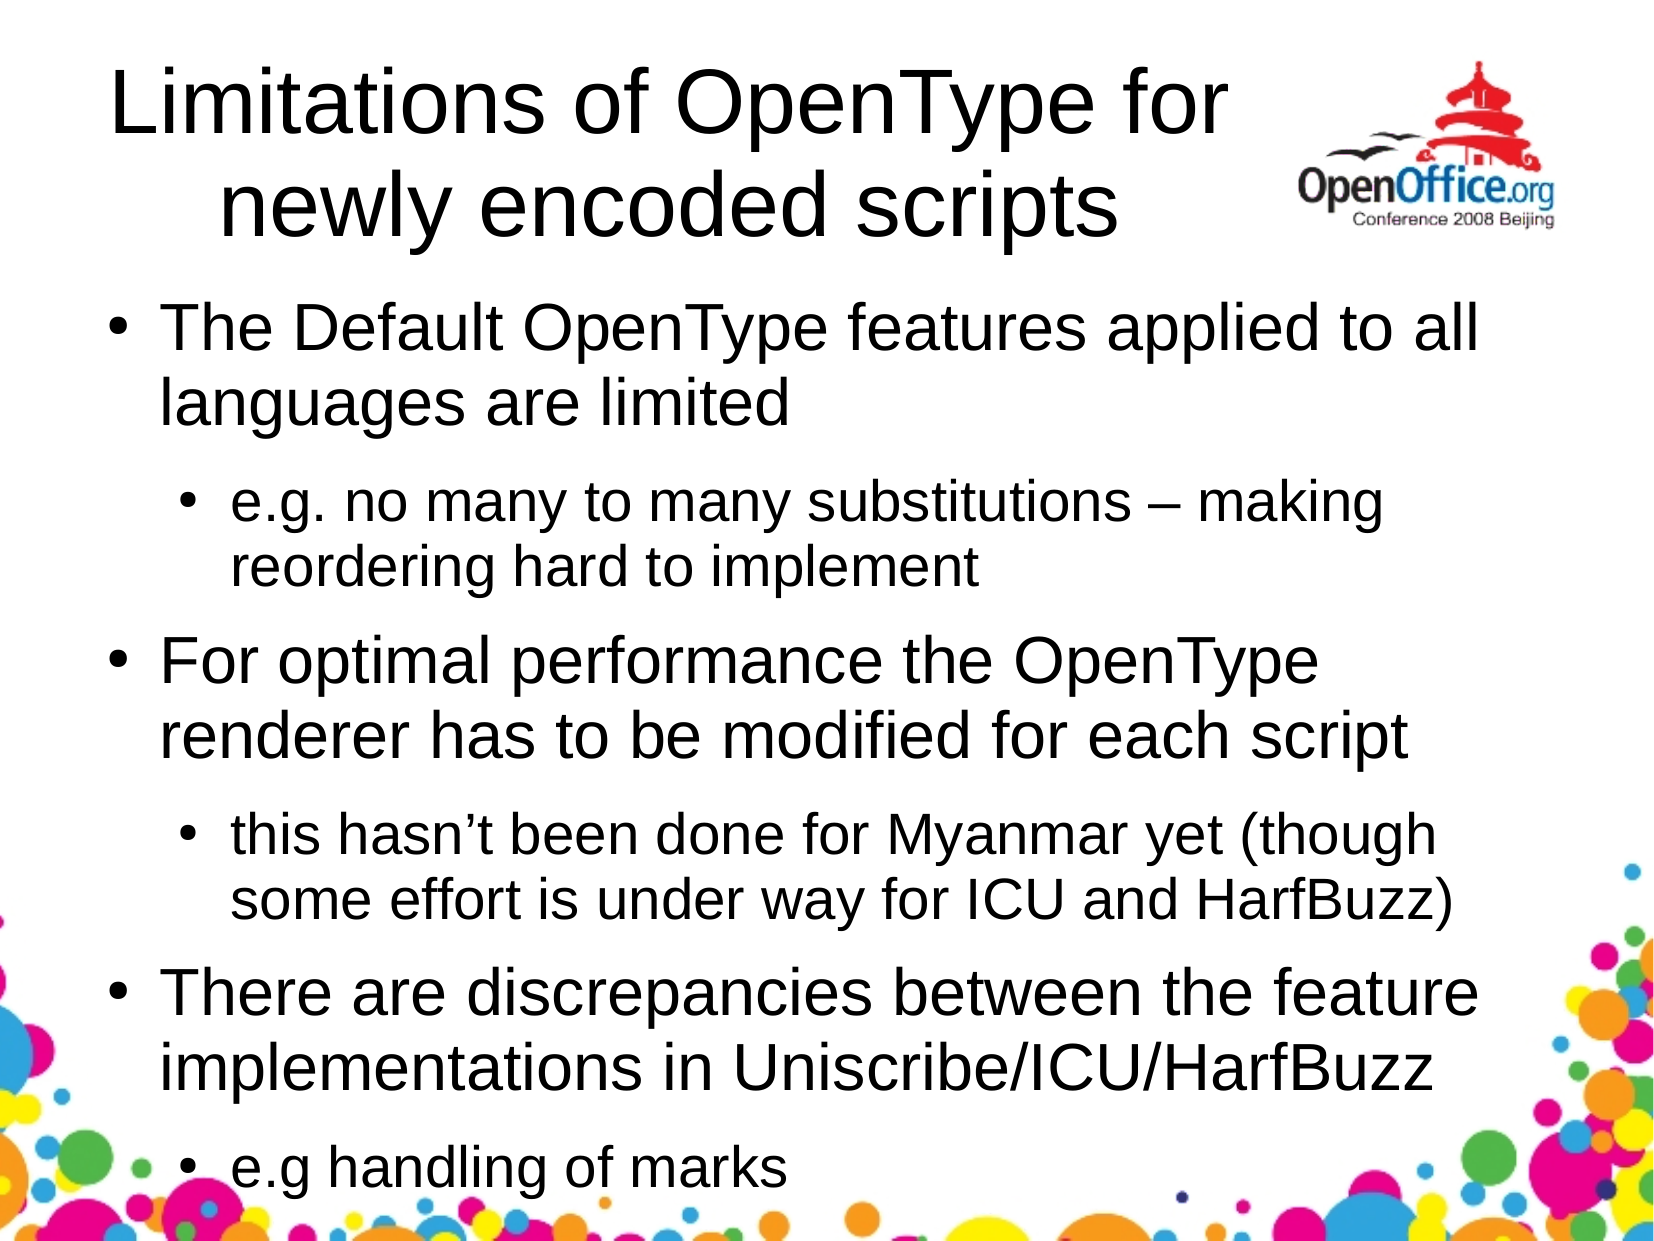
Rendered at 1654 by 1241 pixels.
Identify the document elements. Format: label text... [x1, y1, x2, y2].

picture [0, 810, 1654, 1241]
picture [1285, 51, 1569, 250]
list The Default OpenType features applied to all languages are limited e.g. no many to many substitutions – making reordering hard to implement For optimal performance the OpenType renderer has to be modified for each script this hasn’t been done for Myanmar yet (though some effort is under way for ICU and HarfBuzz) There are discrepancies between the feature implementations in Uniscribe/ICU/HarfBuzz e.g handling of marks [88, 290, 1577, 1200]
title Limitations of OpenType for newly encoded scripts [82, 50, 1258, 256]
